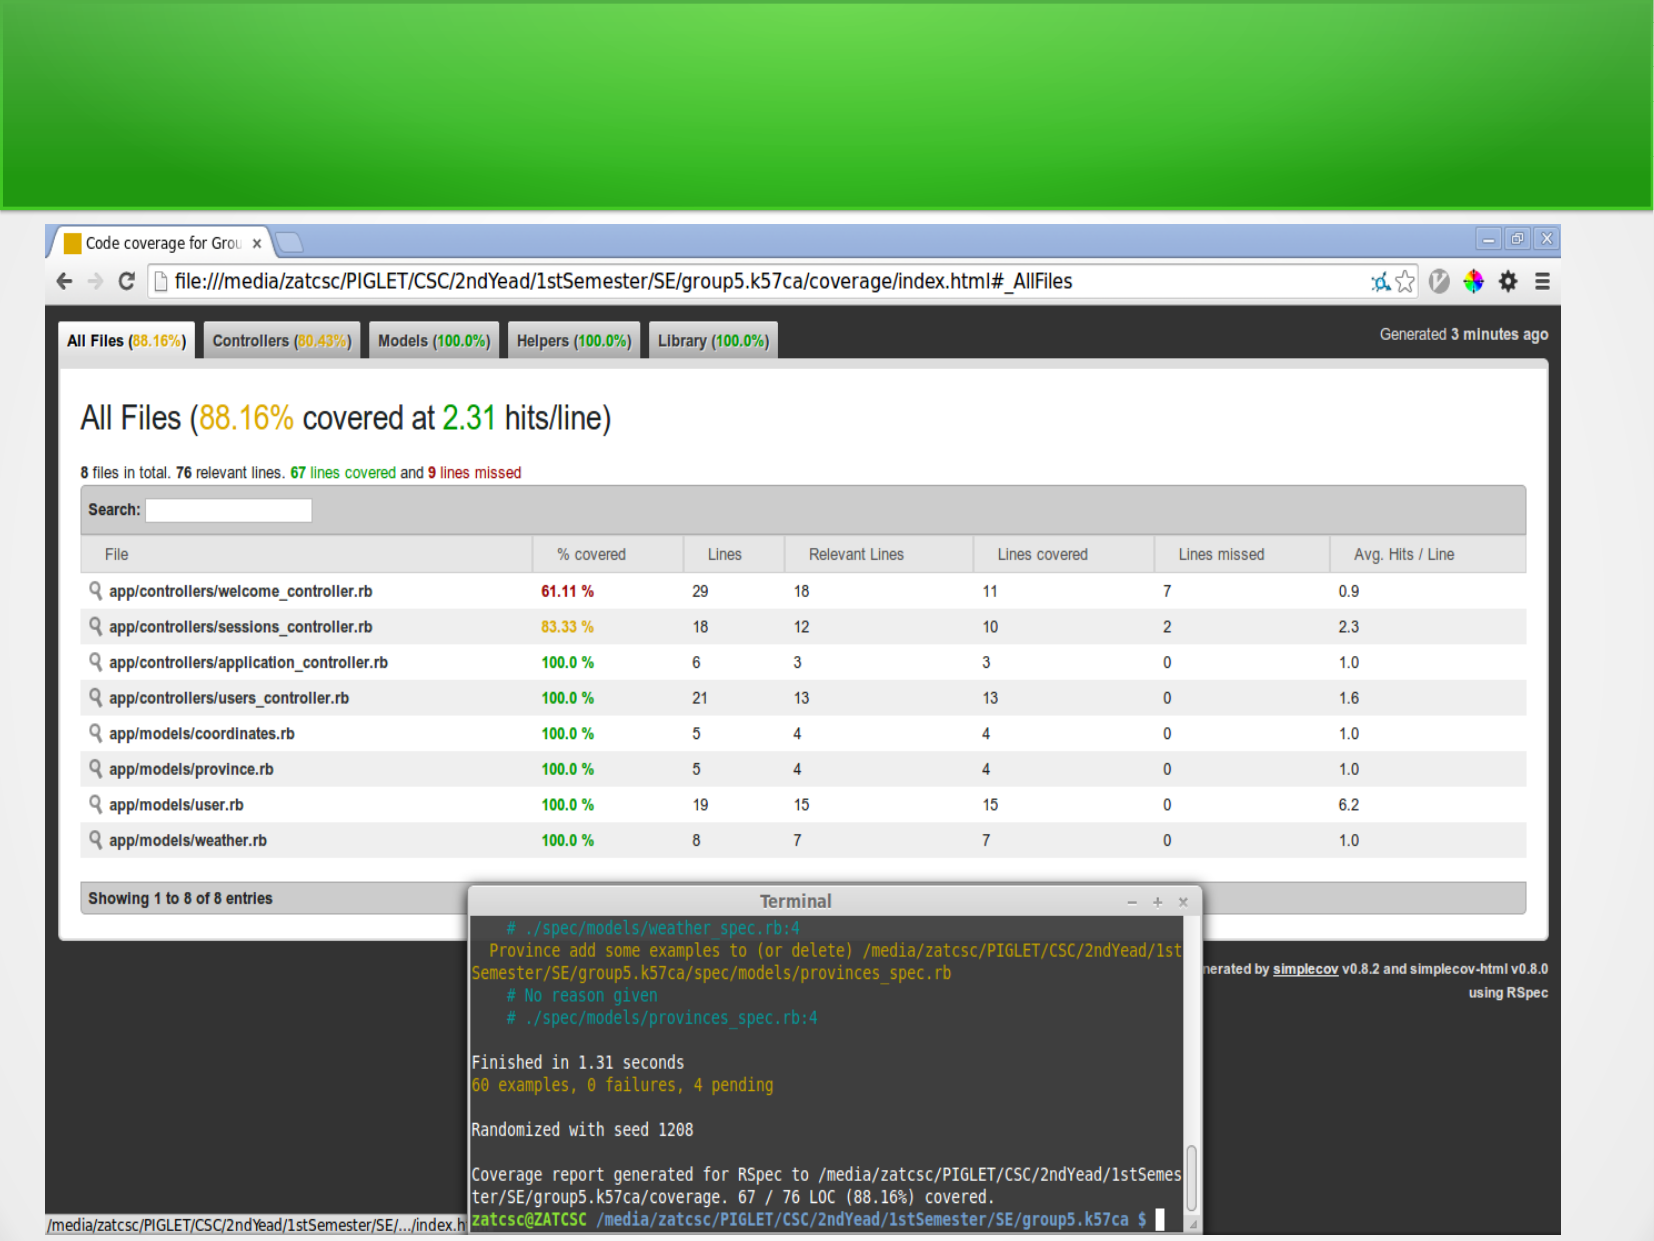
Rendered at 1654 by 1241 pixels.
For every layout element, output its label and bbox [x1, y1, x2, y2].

picture [45, 224, 1561, 1235]
